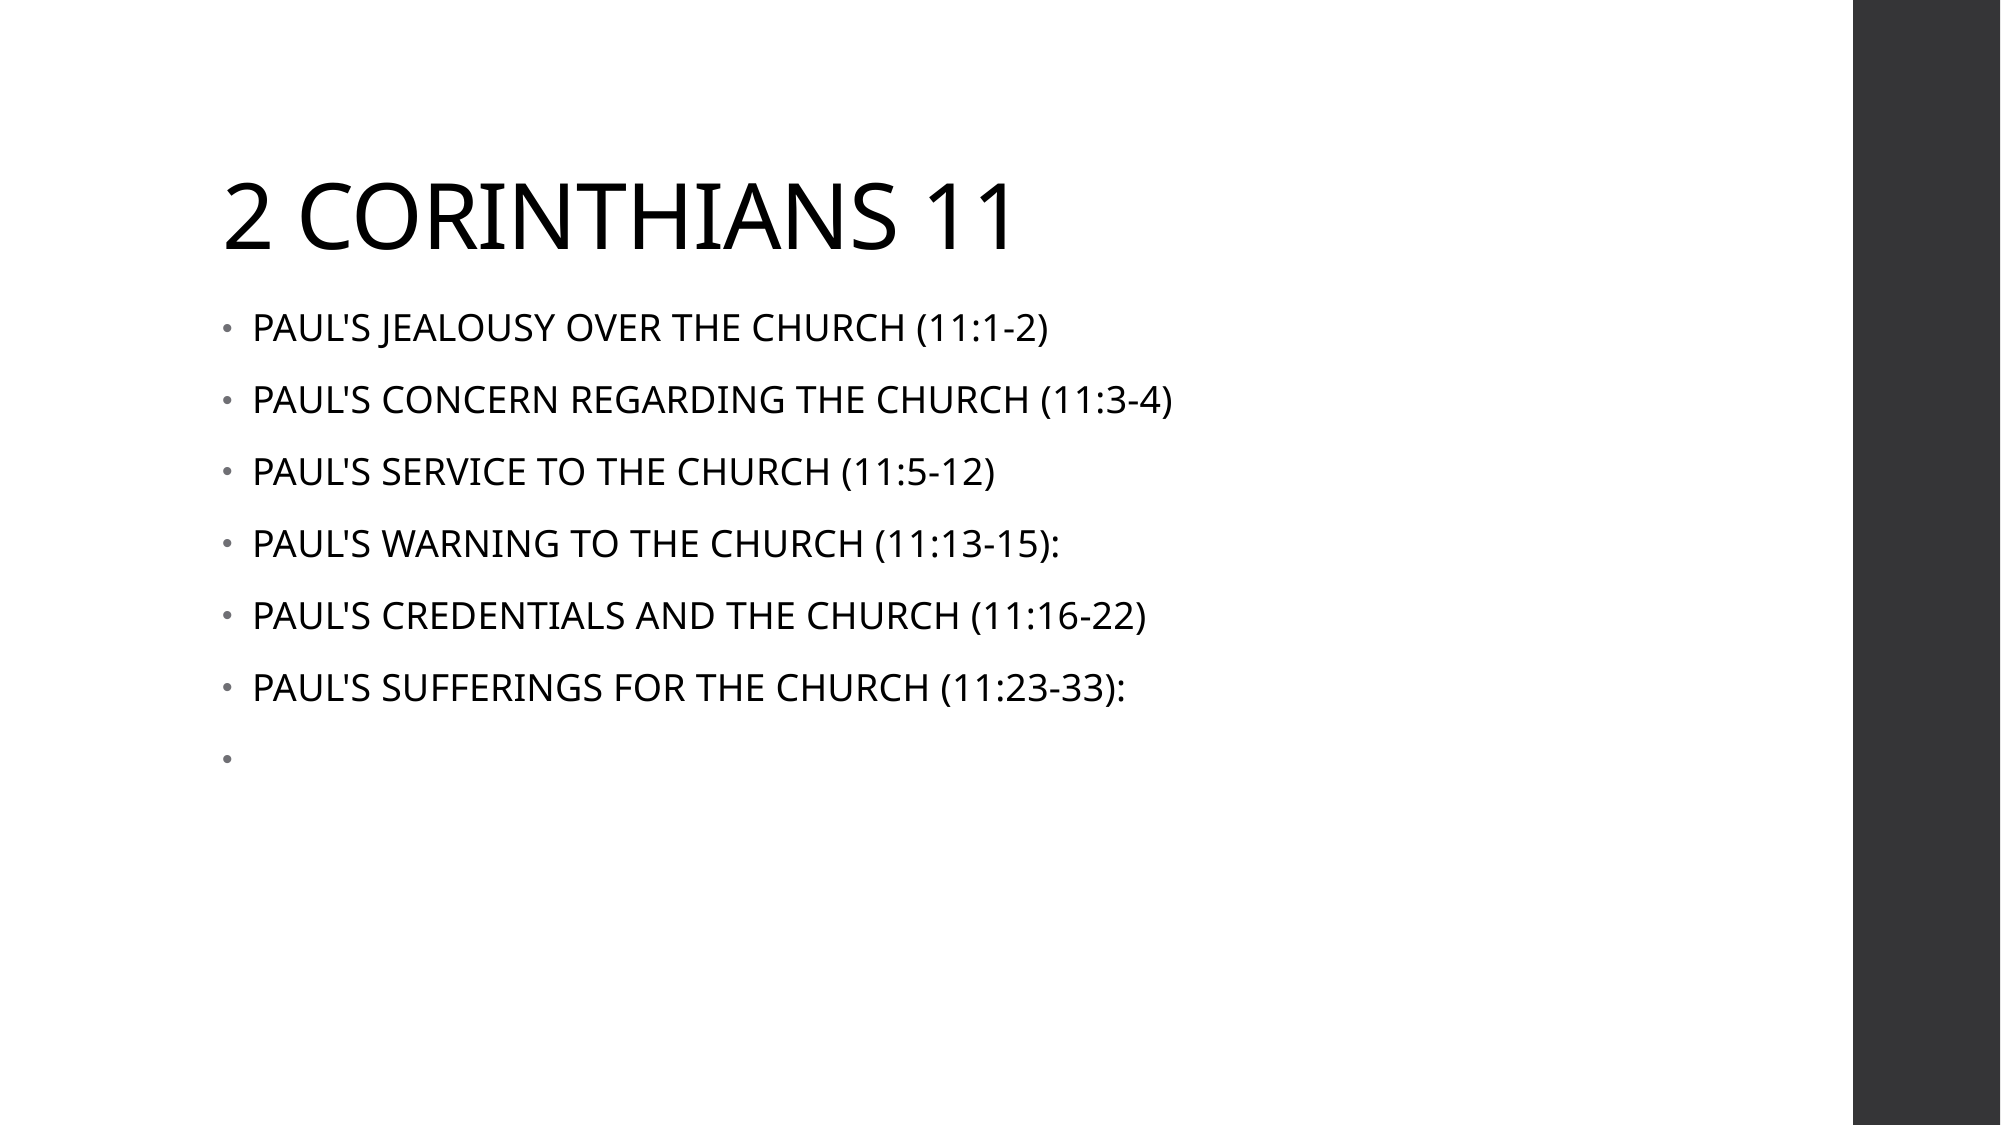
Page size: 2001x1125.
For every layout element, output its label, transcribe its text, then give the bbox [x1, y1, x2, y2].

list PAUL'S JEALOUSY OVER THE CHURCH (11:1-2) PAUL'S CONCERN REGARDING THE CHURCH (11:3-4) PAUL'S SERVICE TO THE CHURCH (11:5-12) PAUL'S WARNING TO THE CHURCH (11:13-15): PAUL'S CREDENTIALS AND THE CHURCH (11:16-22) PAUL'S SUFFERINGS FOR THE CHURCH (11:23-33): [206, 299, 1617, 1014]
title 2 CORINTHIANS 11 [206, 60, 1797, 278]
